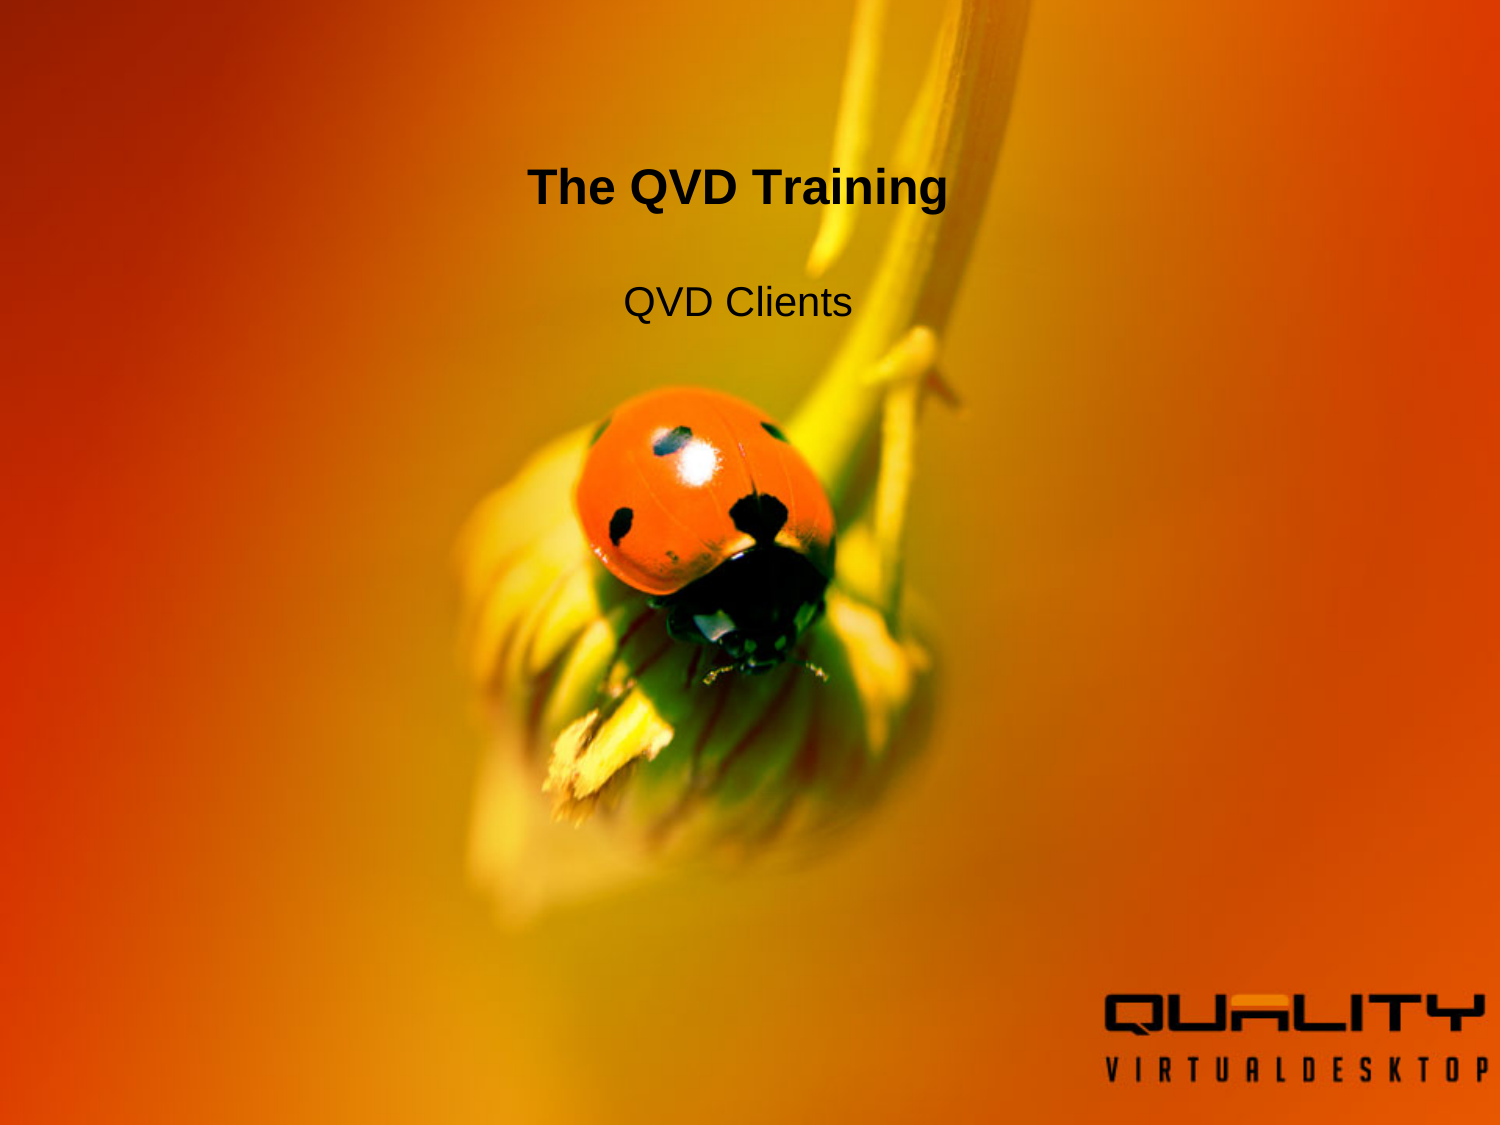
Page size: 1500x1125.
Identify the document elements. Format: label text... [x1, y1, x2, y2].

picture [0, 0, 1500, 1125]
text_box The QVD Training QVD Clients [289, 101, 1187, 333]
